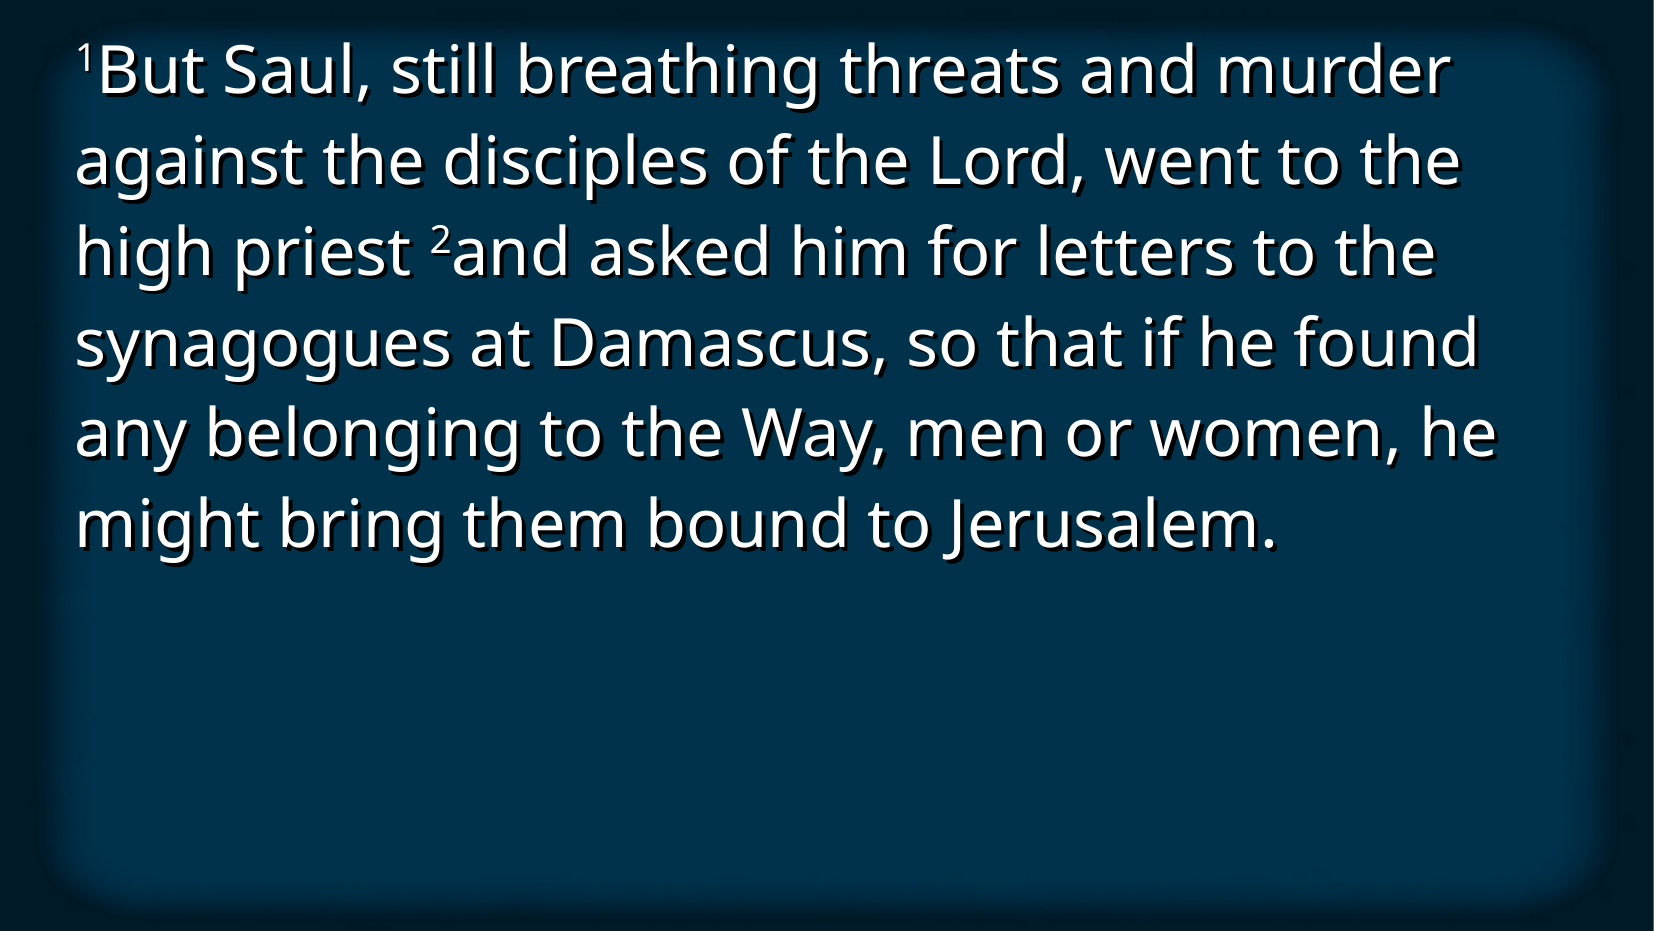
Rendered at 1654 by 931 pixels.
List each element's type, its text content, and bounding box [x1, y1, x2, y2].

text_box 1But Saul, still breathing threats and murder against the disciples of the Lord, went to the high priest 2and asked him for letters to the synagogues at Damascus, so that if he found any belonging to the Way, men or women, he might bring them bound to Jerusalem. [60, 15, 1606, 563]
picture [0, 0, 1654, 931]
